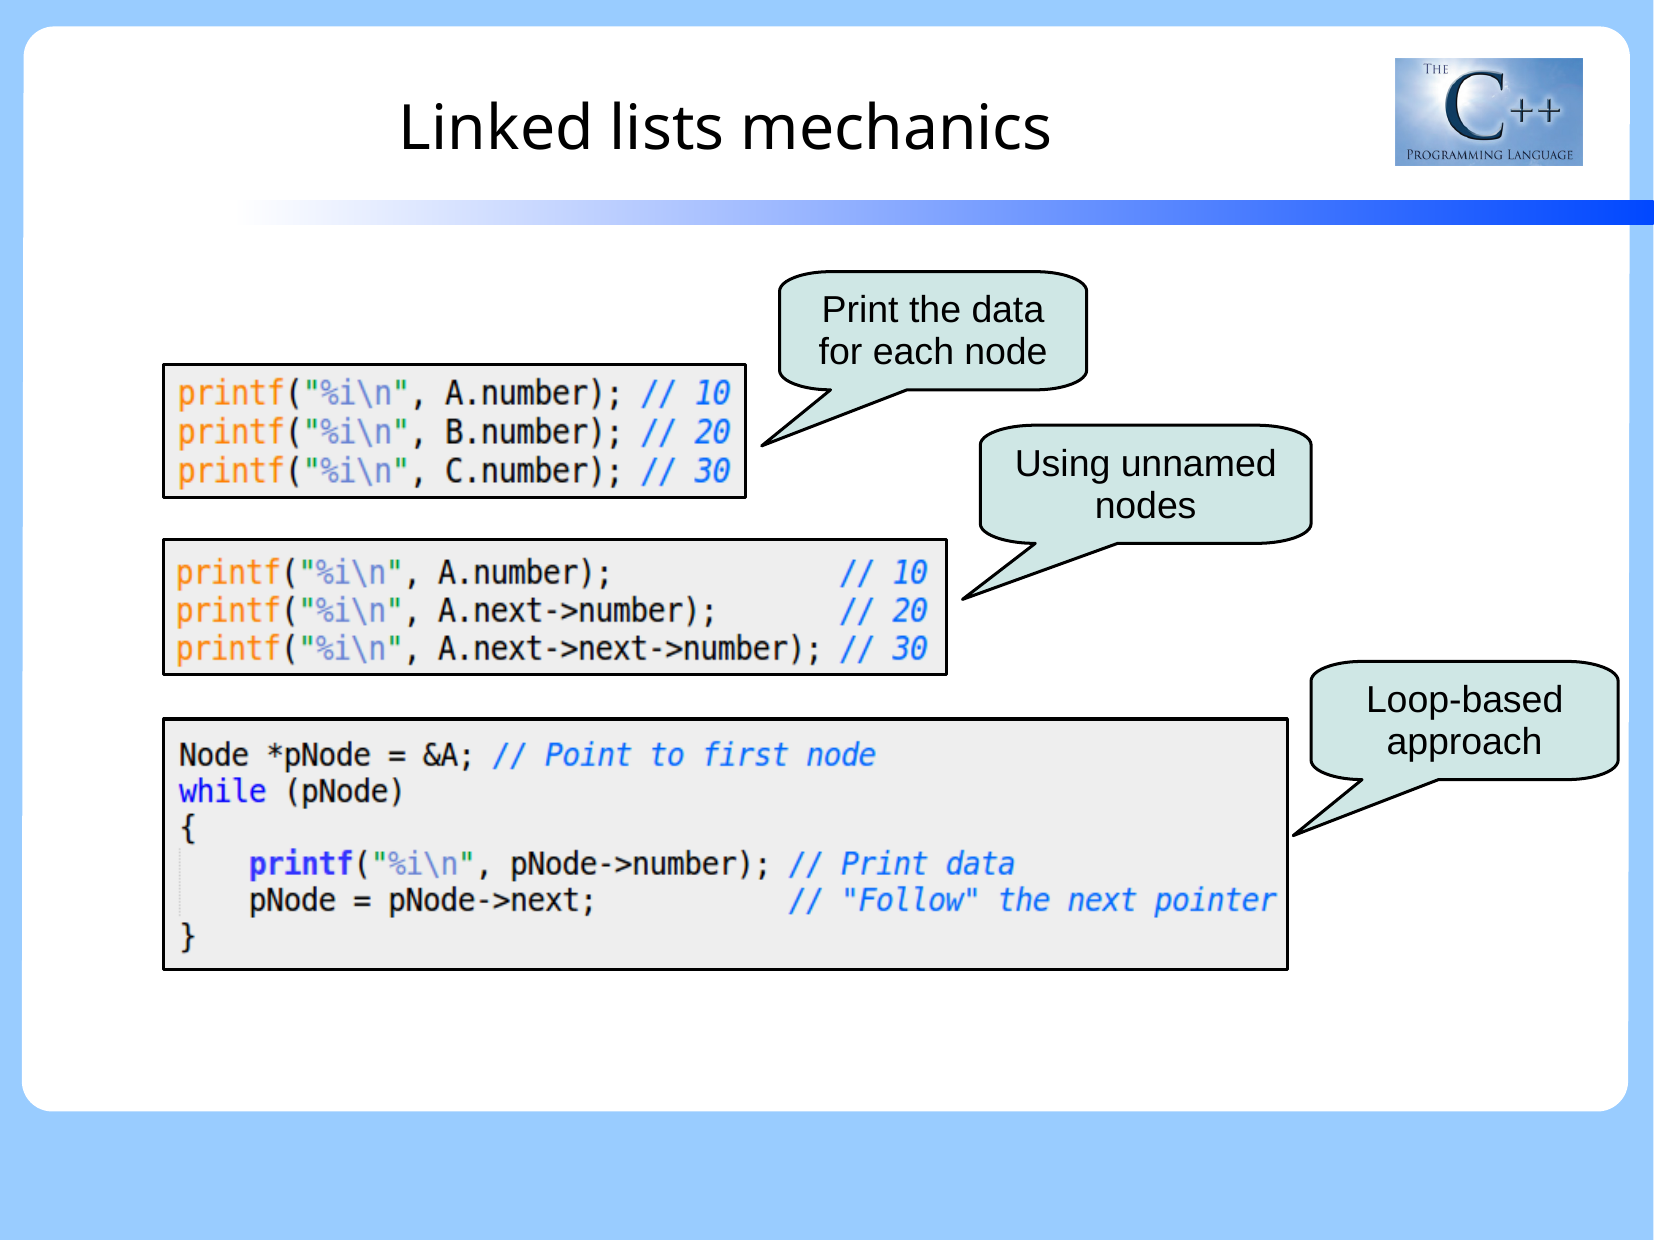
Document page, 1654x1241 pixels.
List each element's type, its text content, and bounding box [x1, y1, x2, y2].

picture [165, 720, 1286, 969]
title Linked lists mechanics [82, 49, 1371, 201]
picture [165, 366, 745, 497]
picture [1395, 58, 1583, 166]
text_box Print the data for each node [761, 271, 1087, 446]
picture [165, 541, 945, 674]
text_box Using unnamed nodes [962, 425, 1312, 600]
text_box Loop-based approach [1293, 661, 1619, 836]
